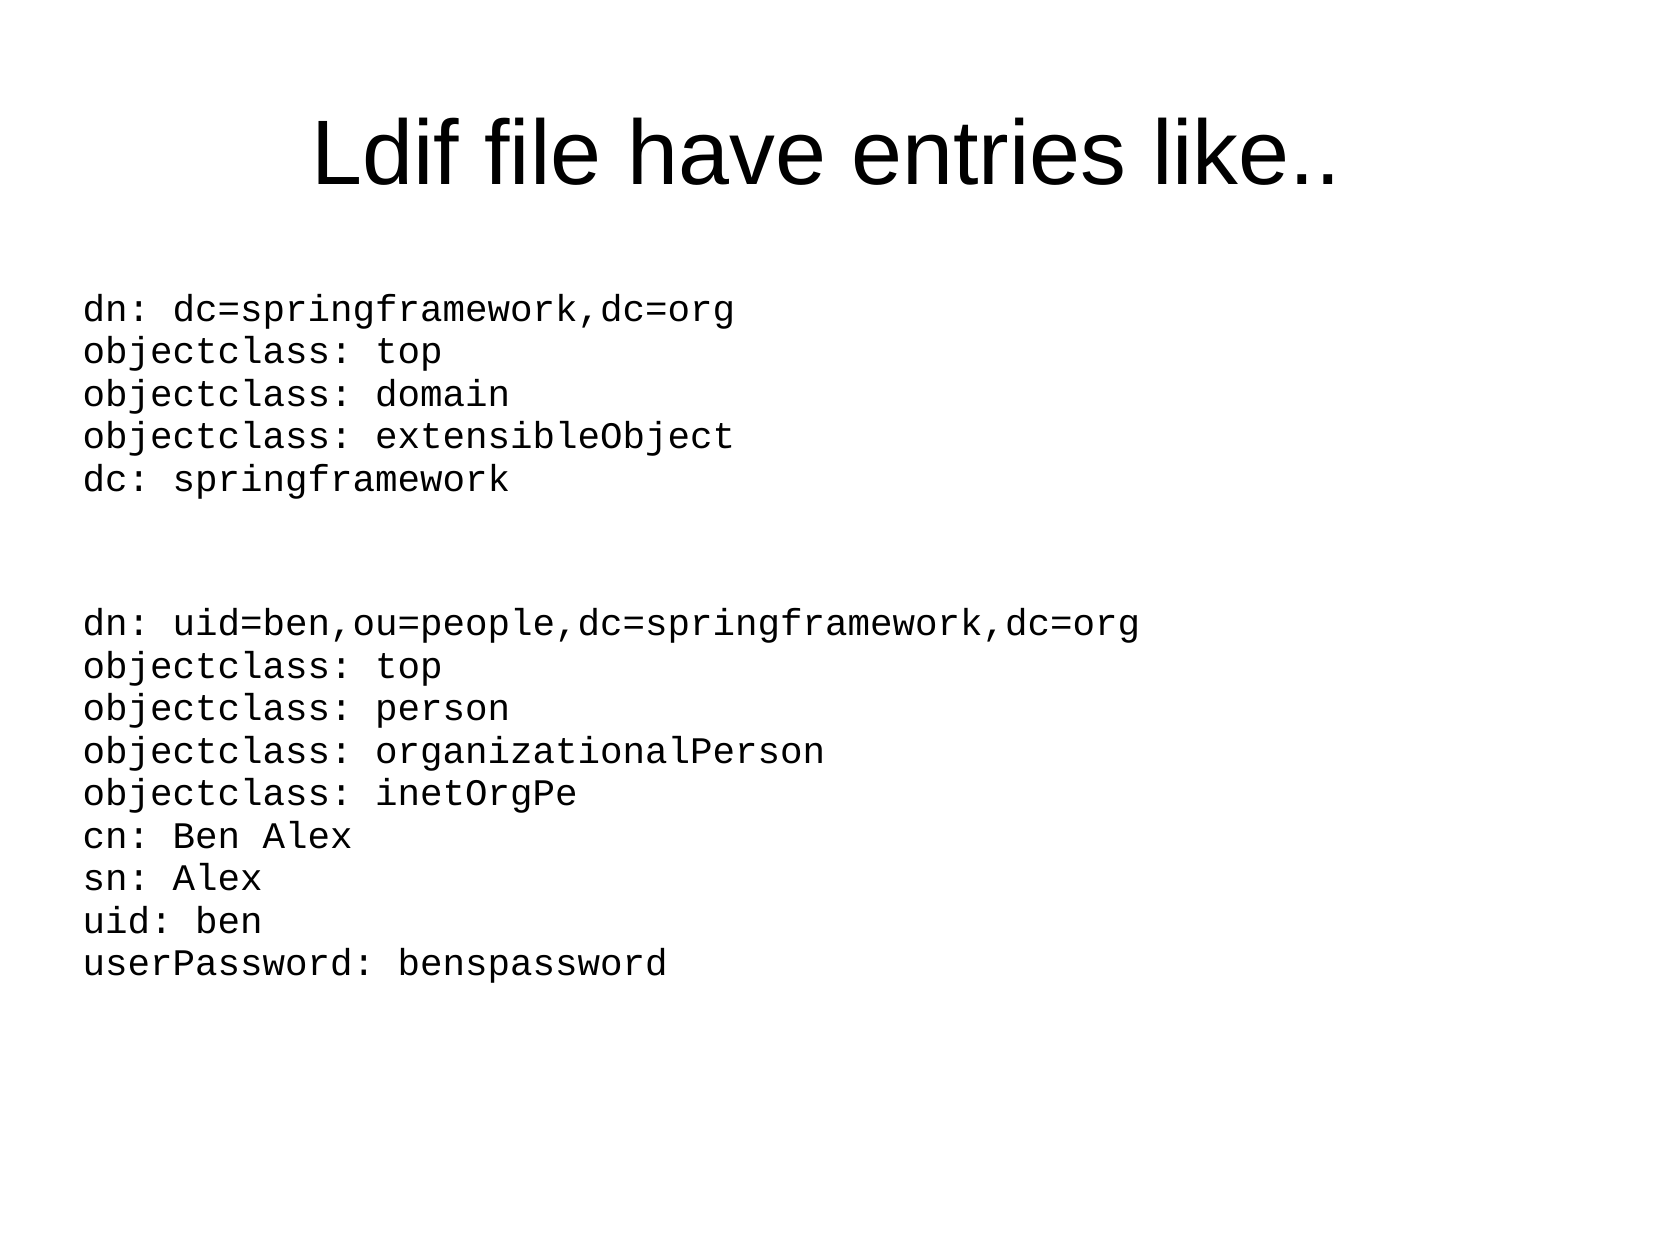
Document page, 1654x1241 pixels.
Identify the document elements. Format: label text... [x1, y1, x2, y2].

list dn: dc=springframework,dc=org objectclass: top objectclass: domain objectclass: extensibleObject dc: springframework dn: uid=ben,ou=people,dc=springframework,dc=org objectclass: top objectclass: person objectclass: organizationalPerson objectclass: inetOrgPe cn: Ben Alex sn: Alex uid: ben userPassword: benspassword [82, 290, 1571, 1109]
title Ldif file have entries like.. [82, 49, 1571, 257]
